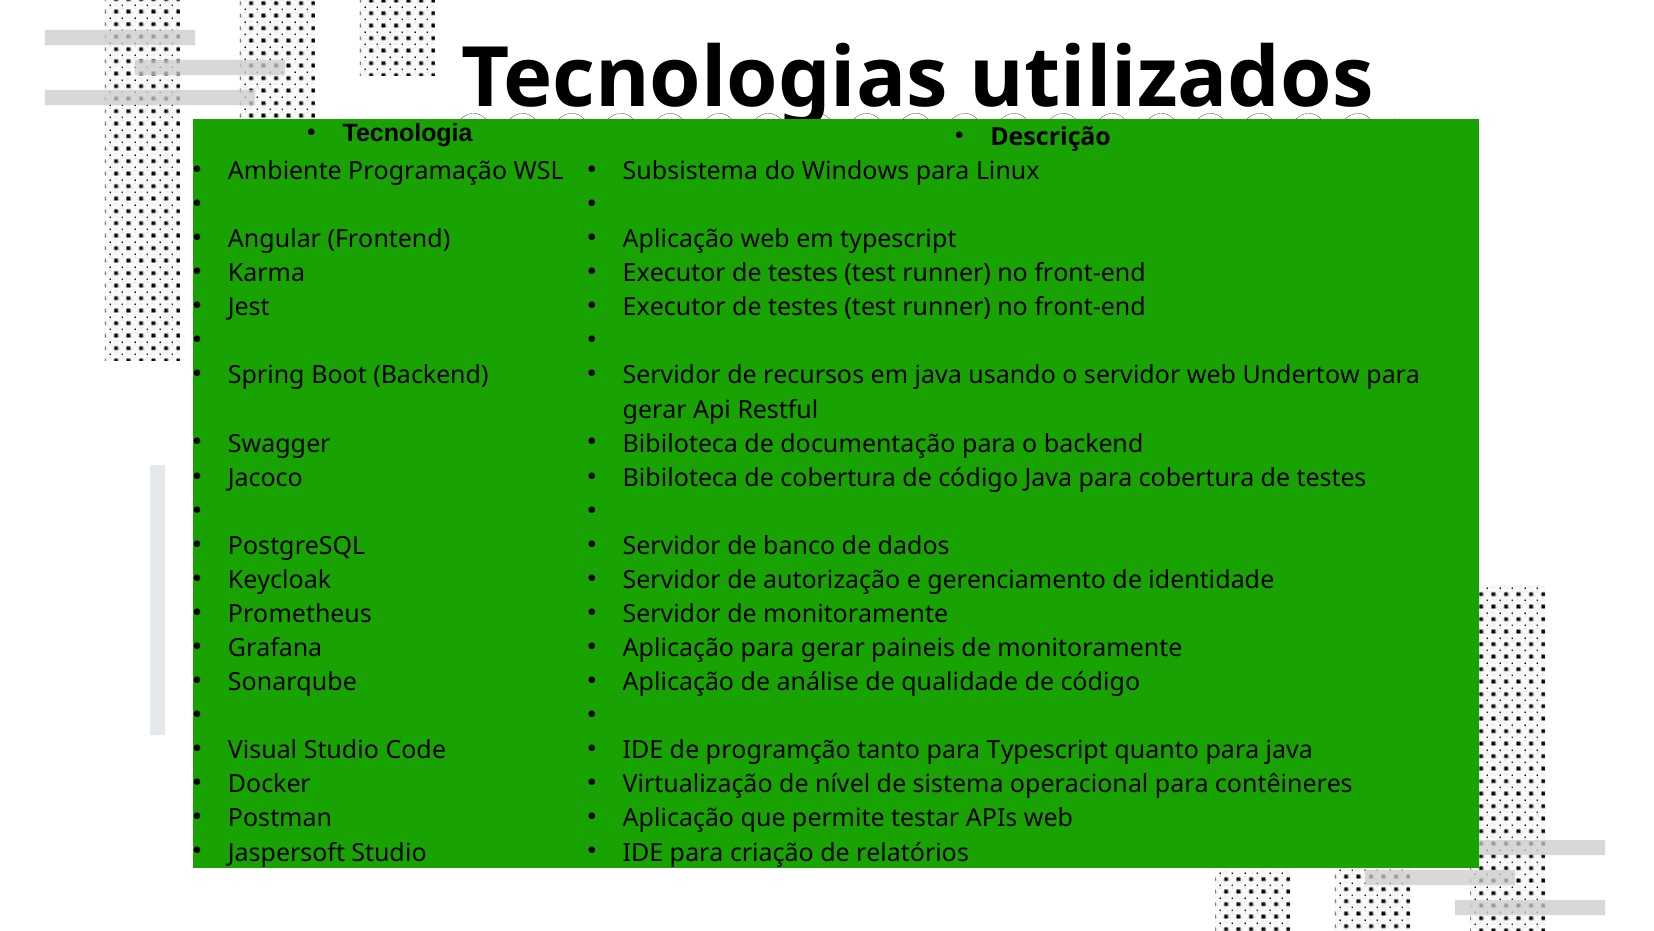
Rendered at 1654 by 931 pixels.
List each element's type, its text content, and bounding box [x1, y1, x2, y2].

table_cell Sonarqube [193, 664, 587, 698]
table_cell [587, 323, 1479, 357]
table_cell Jacoco [193, 459, 587, 494]
table_cell Angular (Frontend) [193, 221, 587, 255]
table_cell Grafana [193, 630, 587, 664]
table_cell Subsistema do Windows para Linux [587, 153, 1479, 187]
table_cell Visual Studio Code [193, 732, 587, 766]
table_header Tecnologia [193, 119, 587, 153]
table_cell Bibiloteca de documentação para o backend [587, 425, 1479, 459]
table_cell [193, 187, 587, 221]
table_cell Docker [193, 766, 587, 800]
table_cell IDE de programção tanto para Typescript quanto para java [587, 732, 1479, 766]
table_cell Servidor de banco de dados [587, 528, 1479, 562]
table_cell Prometheus [193, 596, 587, 630]
table_cell PostgreSQL [193, 528, 587, 562]
table_cell [193, 323, 587, 357]
table_cell [587, 698, 1479, 732]
table_cell [193, 494, 587, 528]
table_cell Jaspersoft Studio [193, 834, 587, 868]
table_cell [587, 494, 1479, 528]
table_cell Bibiloteca de cobertura de código Java para cobertura de testes [587, 459, 1479, 494]
table_cell Ambiente Programação WSL [193, 153, 587, 187]
text_box [150, 465, 165, 735]
table_cell Keycloak [193, 562, 587, 596]
table_cell Virtualização de nível de sistema operacional para contêineres [587, 766, 1479, 800]
table_cell Servidor de monitoramente [587, 596, 1479, 630]
table_cell Aplicação para gerar paineis de monitoramente [587, 630, 1479, 664]
text_box Tecnologias utilizados [446, 15, 1654, 133]
table_cell [587, 187, 1479, 221]
table_cell Jest [193, 289, 587, 323]
table_cell Executor de testes (test runner) no front-end [587, 255, 1479, 289]
table_cell Postman [193, 800, 587, 834]
table_cell [193, 698, 587, 732]
table_cell Servidor de recursos em java usando o servidor web Undertow para gerar Api Restful [587, 357, 1479, 425]
table_cell Swagger [193, 425, 587, 459]
table_cell IDE para criação de relatórios [587, 834, 1479, 868]
table_cell Aplicação de análise de qualidade de código [587, 664, 1479, 698]
table_cell Executor de testes (test runner) no front-end [587, 289, 1479, 323]
table_header Descrição [587, 119, 1479, 153]
table_cell Aplicação web em typescript [587, 221, 1479, 255]
table_cell Karma [193, 255, 587, 289]
table_cell Servidor de autorização e gerenciamento de identidade [587, 562, 1479, 596]
table_cell Aplicação que permite testar APIs web [587, 800, 1479, 834]
table_cell Spring Boot (Backend) [193, 357, 587, 425]
